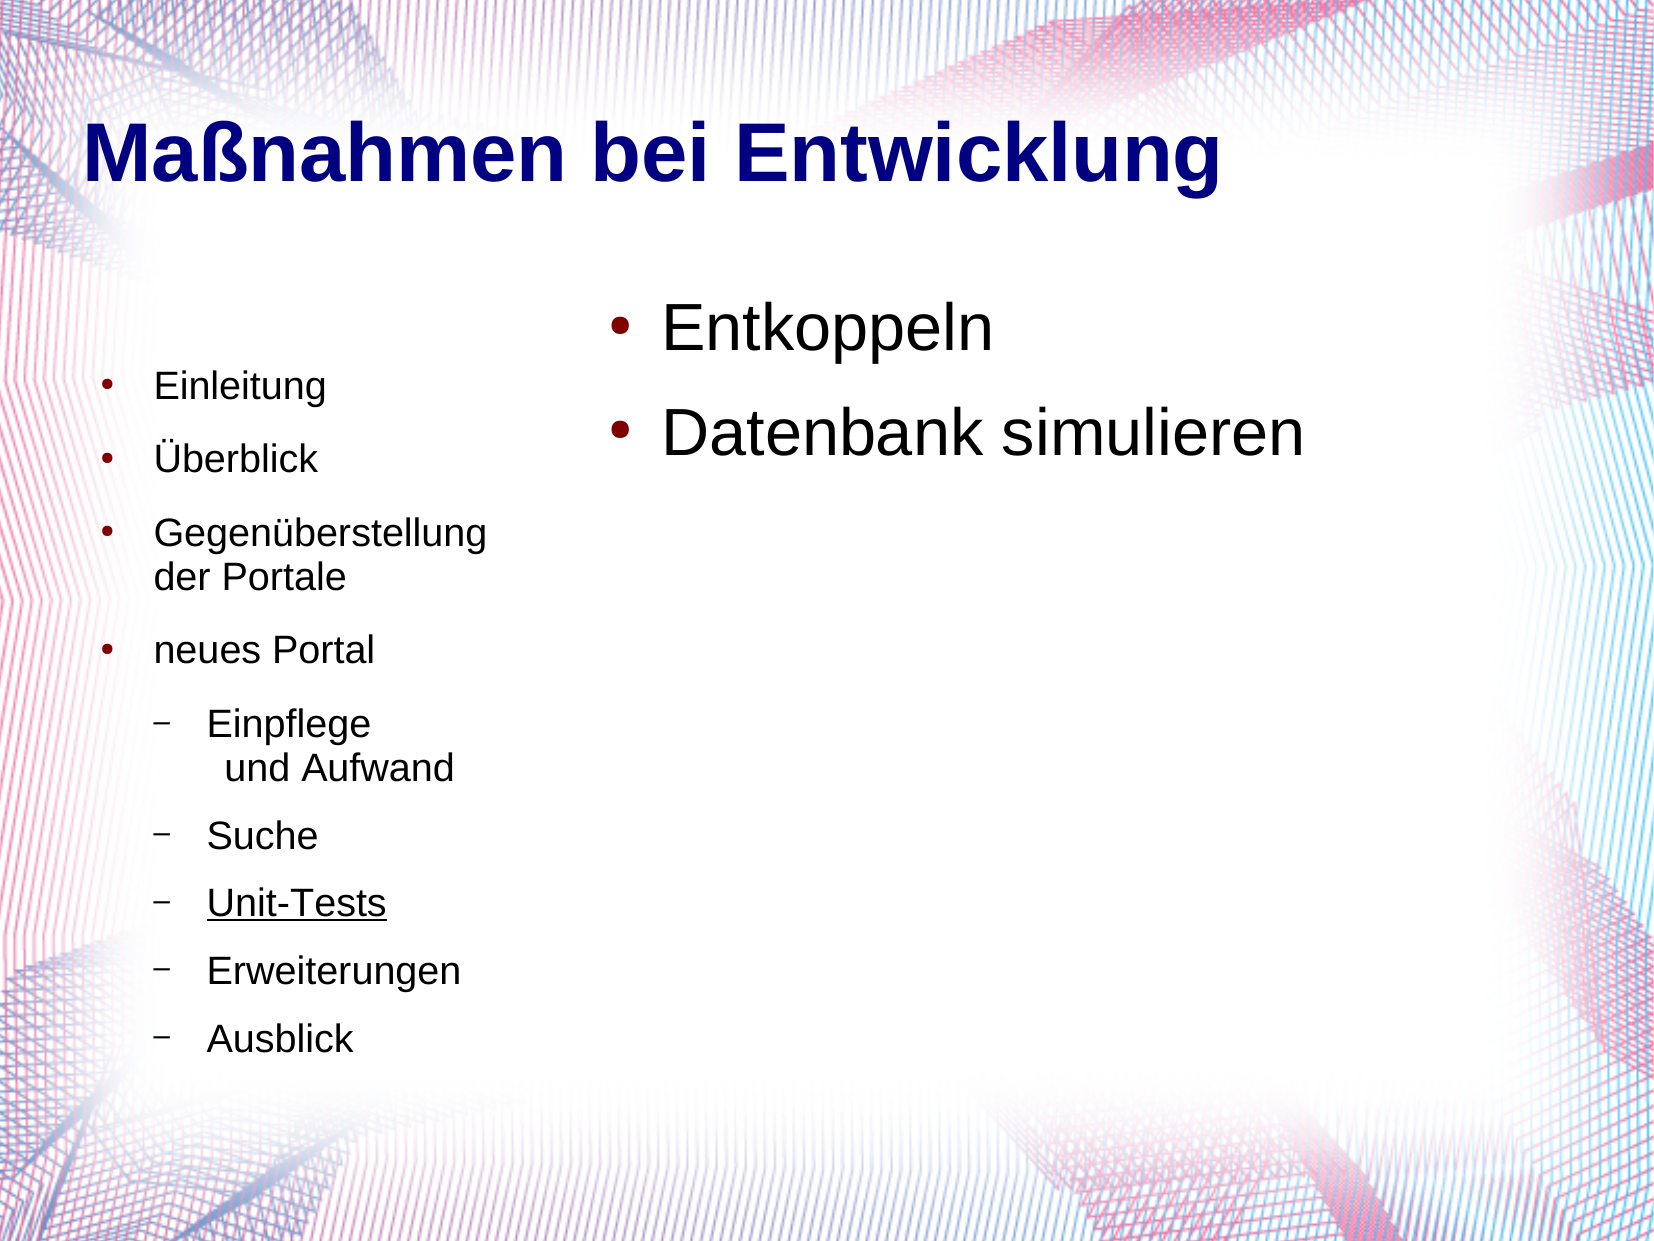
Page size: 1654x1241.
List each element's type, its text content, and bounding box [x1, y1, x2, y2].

title Maßnahmen bei Entwicklung [82, 49, 1571, 257]
list Entkoppeln Datenbank simulieren [590, 290, 1572, 1109]
picture [0, 0, 1654, 1241]
list Einleitung Überblick Gegenüberstellung der Portale neues Portal Einpflege und Aufwand Suche Unit-Tests Erweiterungen Ausblick [82, 290, 520, 1109]
